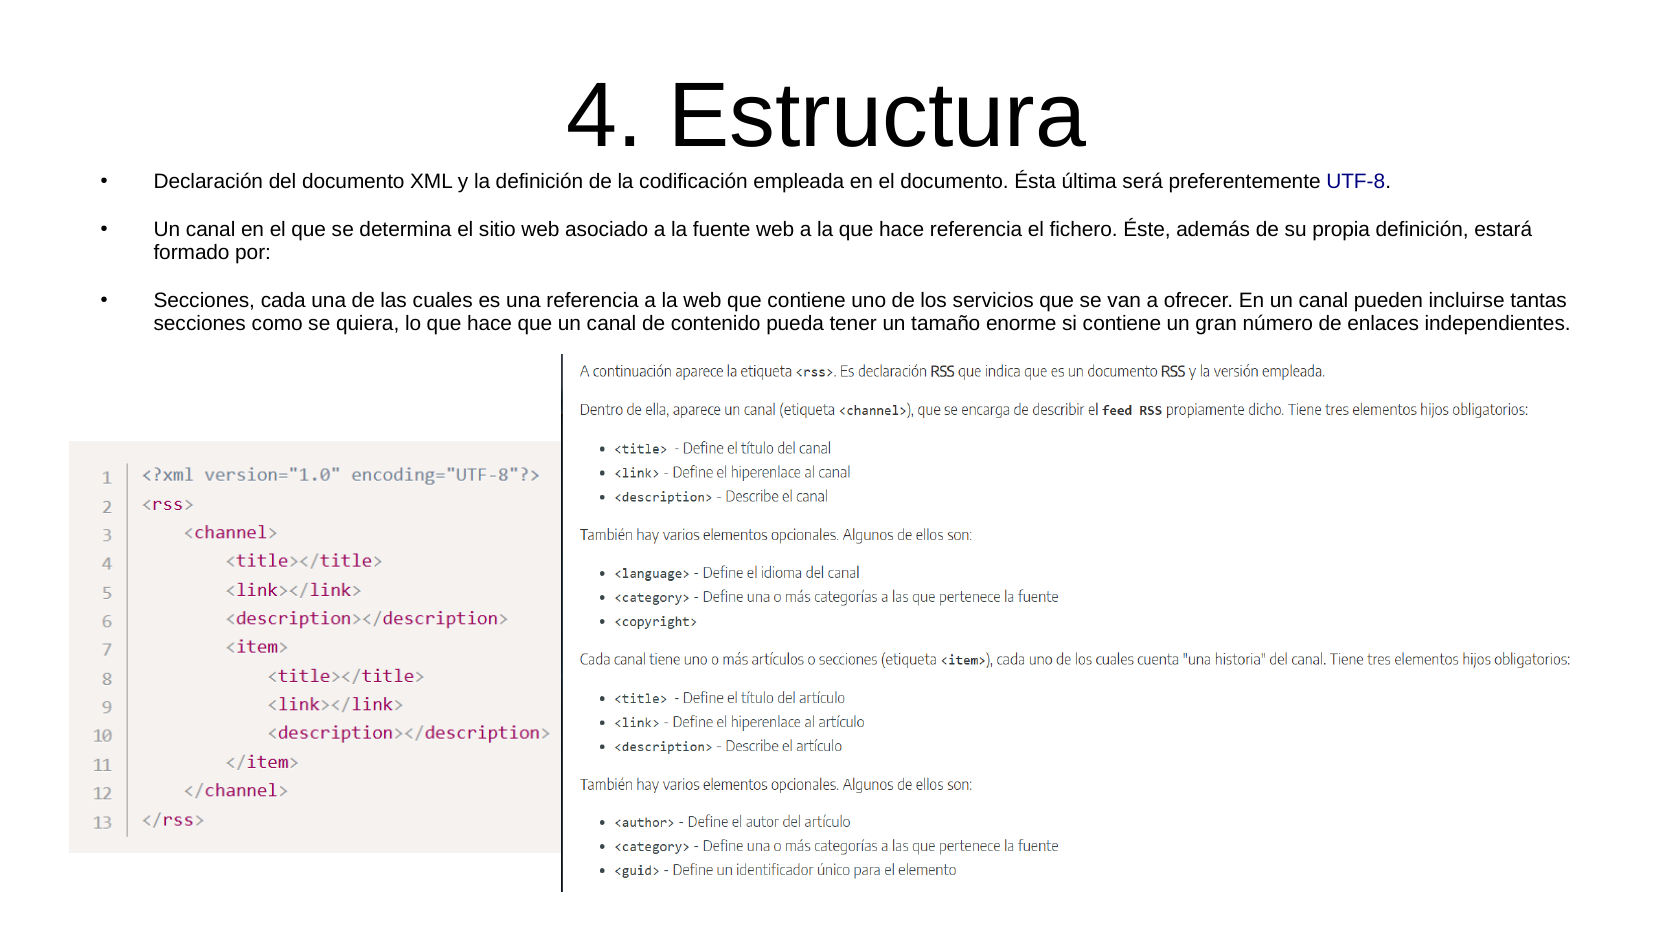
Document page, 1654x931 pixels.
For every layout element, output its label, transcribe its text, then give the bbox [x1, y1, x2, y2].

picture [59, 354, 1654, 892]
list Declaración del documento XML y la definición de la codificación empleada en el documento. Ésta última será preferentemente UTF-8. Un canal en el que se determina el sitio web asociado a la fuente web a la que hace referencia el fichero. Éste, además de su propia definición, estará formado por: Secciones, cada una de las cuales es una referencia a la web que contiene uno de los servicios que se van a ofrecer. En un canal pueden incluirse tantas secciones como se quiera, lo que hace que un canal de contenido pueda tener un tamaño enorme si contiene un gran número de enlaces independientes. [82, 169, 1571, 424]
title 4. Estructura [82, 37, 1571, 169]
